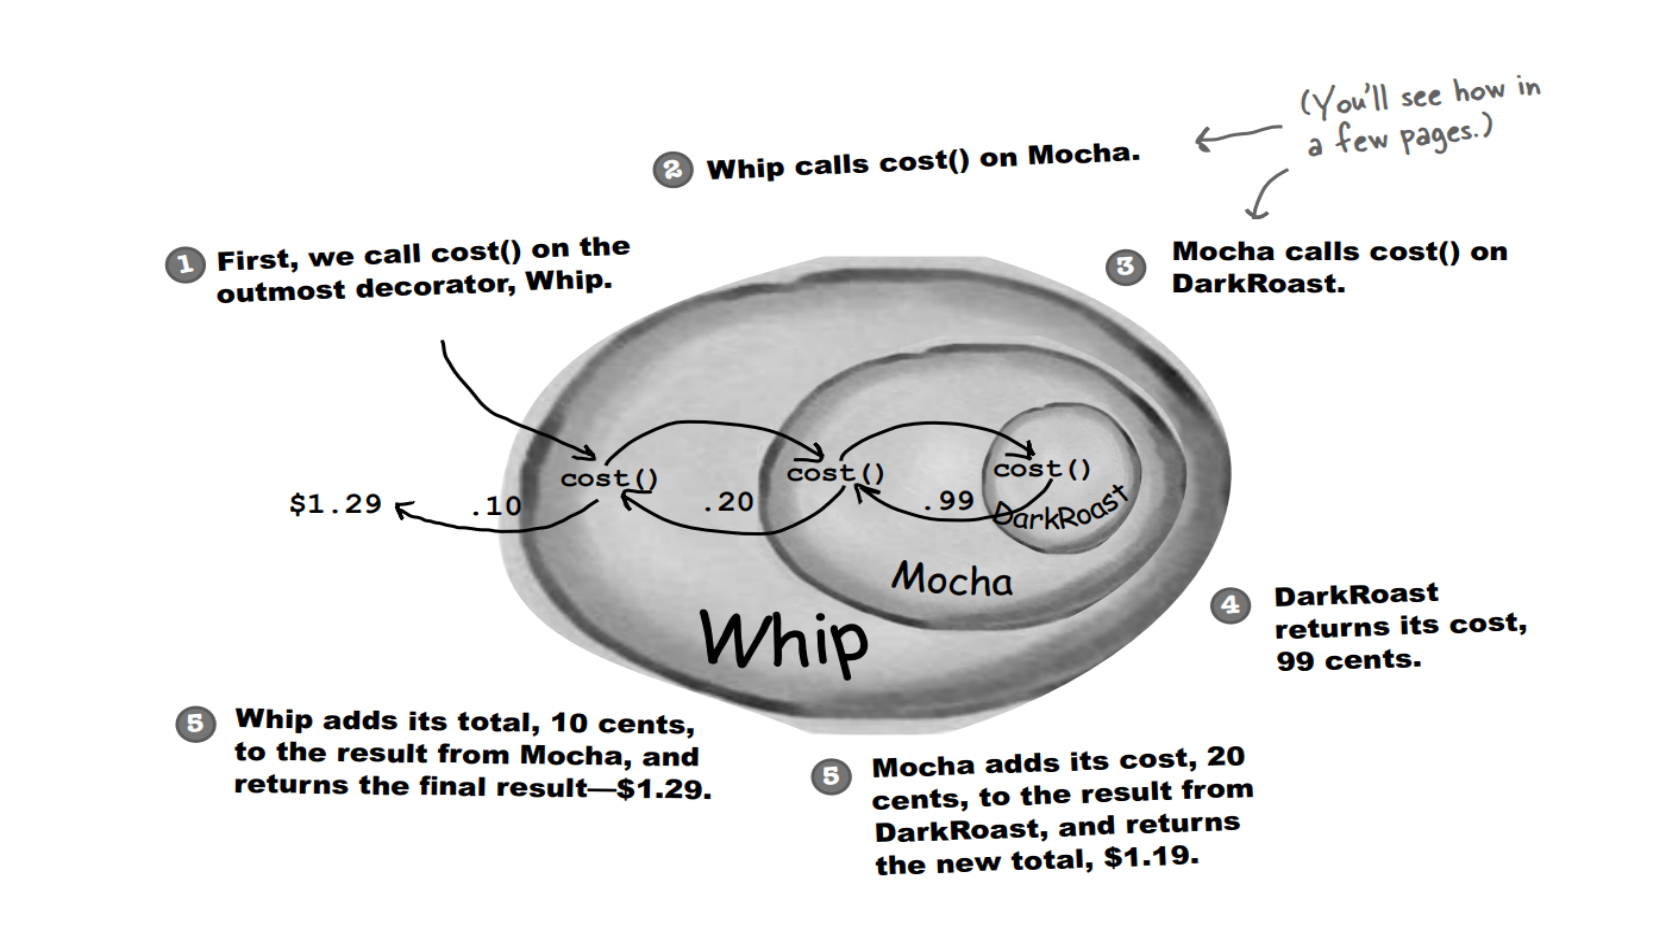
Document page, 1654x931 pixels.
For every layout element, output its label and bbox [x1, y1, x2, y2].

picture [156, 44, 1565, 886]
